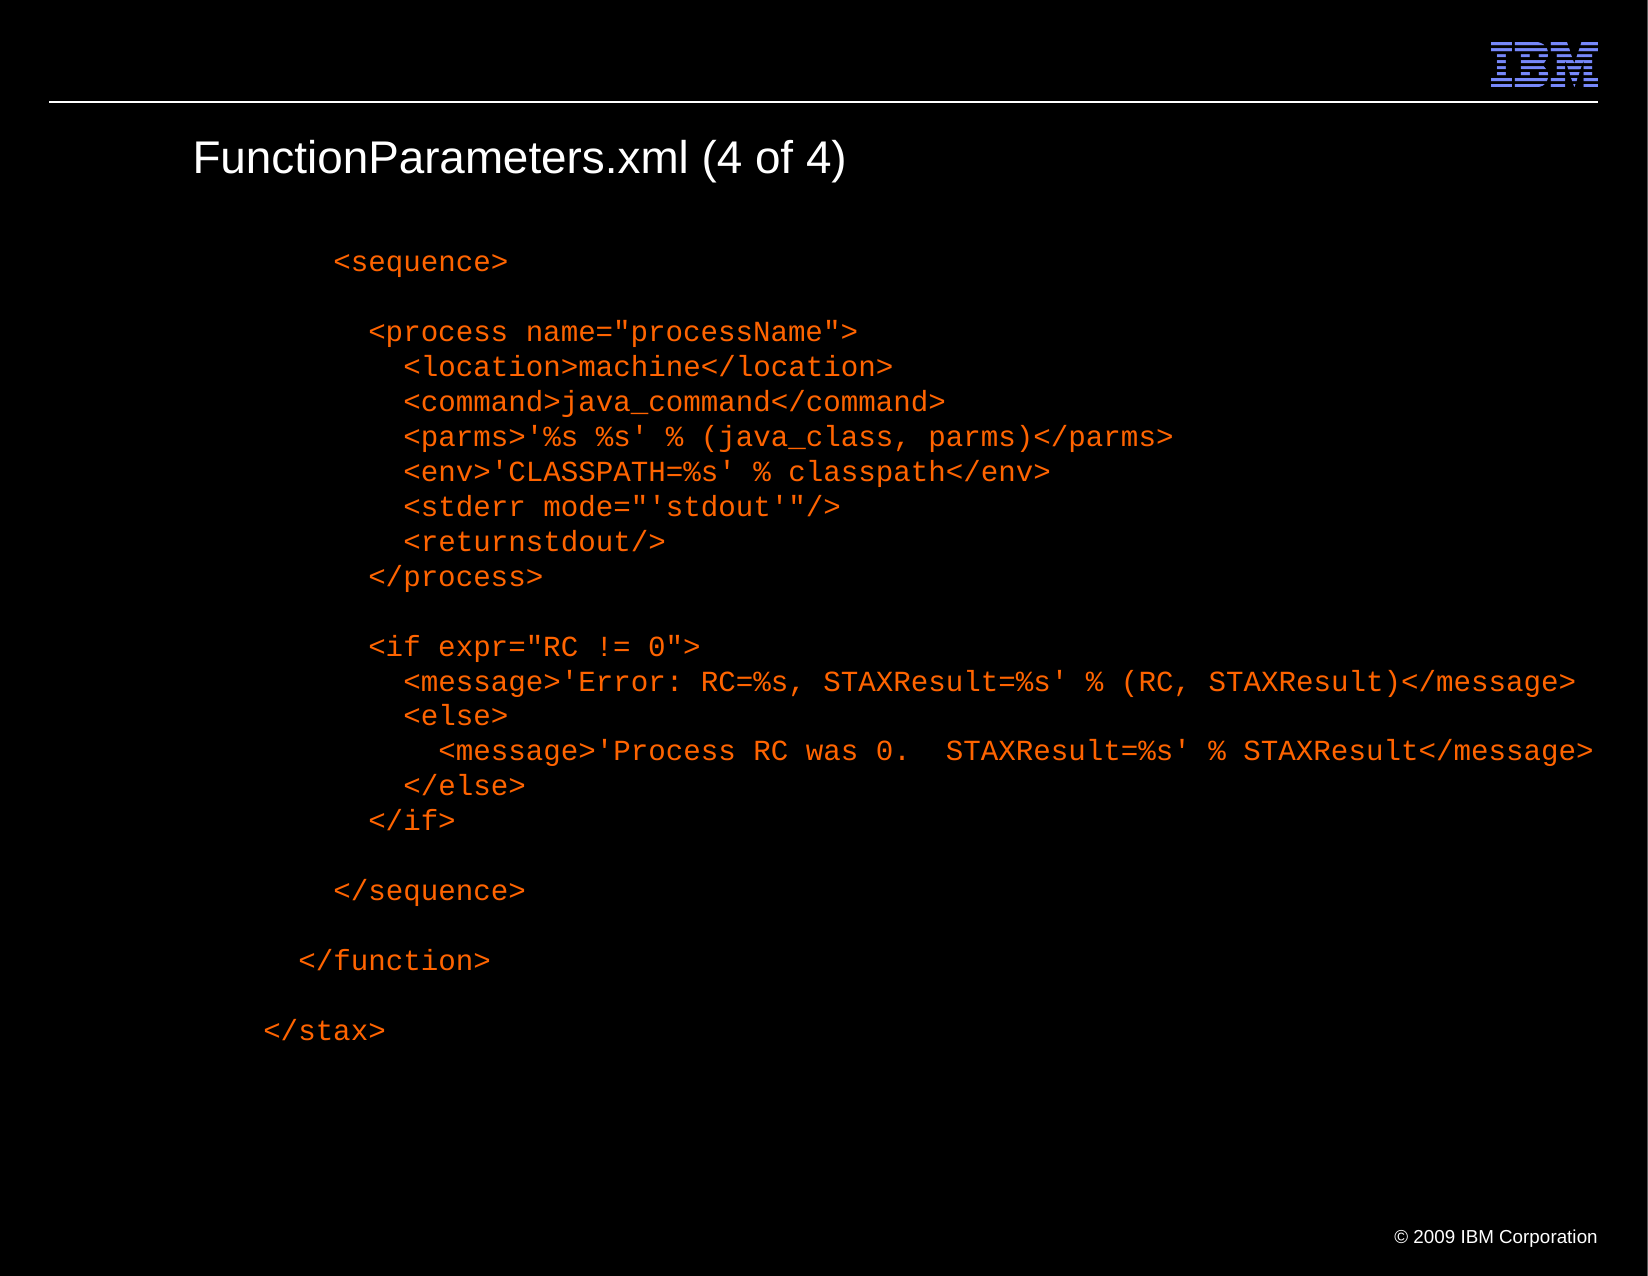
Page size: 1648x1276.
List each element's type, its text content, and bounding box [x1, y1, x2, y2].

picture [1491, 42, 1598, 87]
text_box <sequence> <process name="processName"> <location>machine</location> <command>java_command</command> <parms>'%s %s' % (java_class, parms)</parms> <env>'CLASSPATH=%s' % classpath</env> <stderr mode="'stdout'"/> <returnstdout/> </process> <if expr="RC != 0"> <message>'Error: RC=%s, STAXResult=%s' % (RC, STAXResult)</message> <else> <message>'Process RC was 0. STAXResult=%s' % STAXResult</message> </else> </if> </sequence> </function> </stax> [248, 234, 1648, 1055]
title FunctionParameters.xml (4 of 4) [175, 125, 1648, 219]
